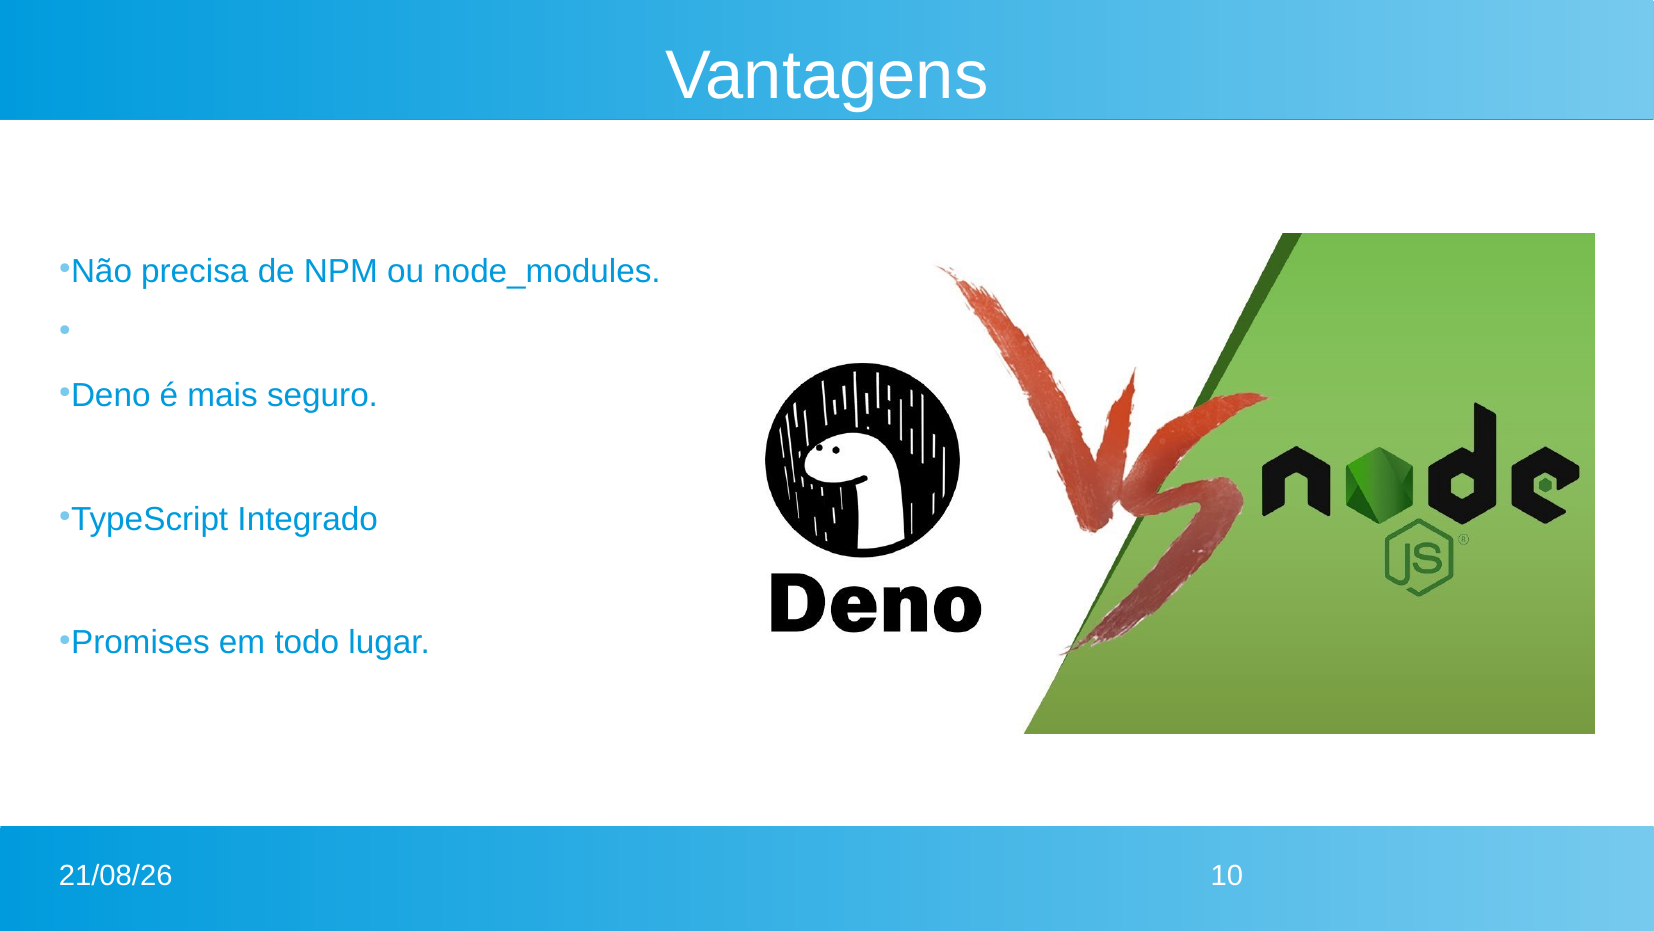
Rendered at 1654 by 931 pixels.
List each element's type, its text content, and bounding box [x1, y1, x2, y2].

title Vantagens [59, 29, 1595, 108]
text_box [1210, 856, 1595, 916]
picture [705, 233, 1595, 734]
list Não precisa de NPM ou node_modules. Deno é mais seguro. TypeScript Integrado Promises em todo lugar. [59, 248, 705, 682]
text_box [59, 856, 443, 916]
